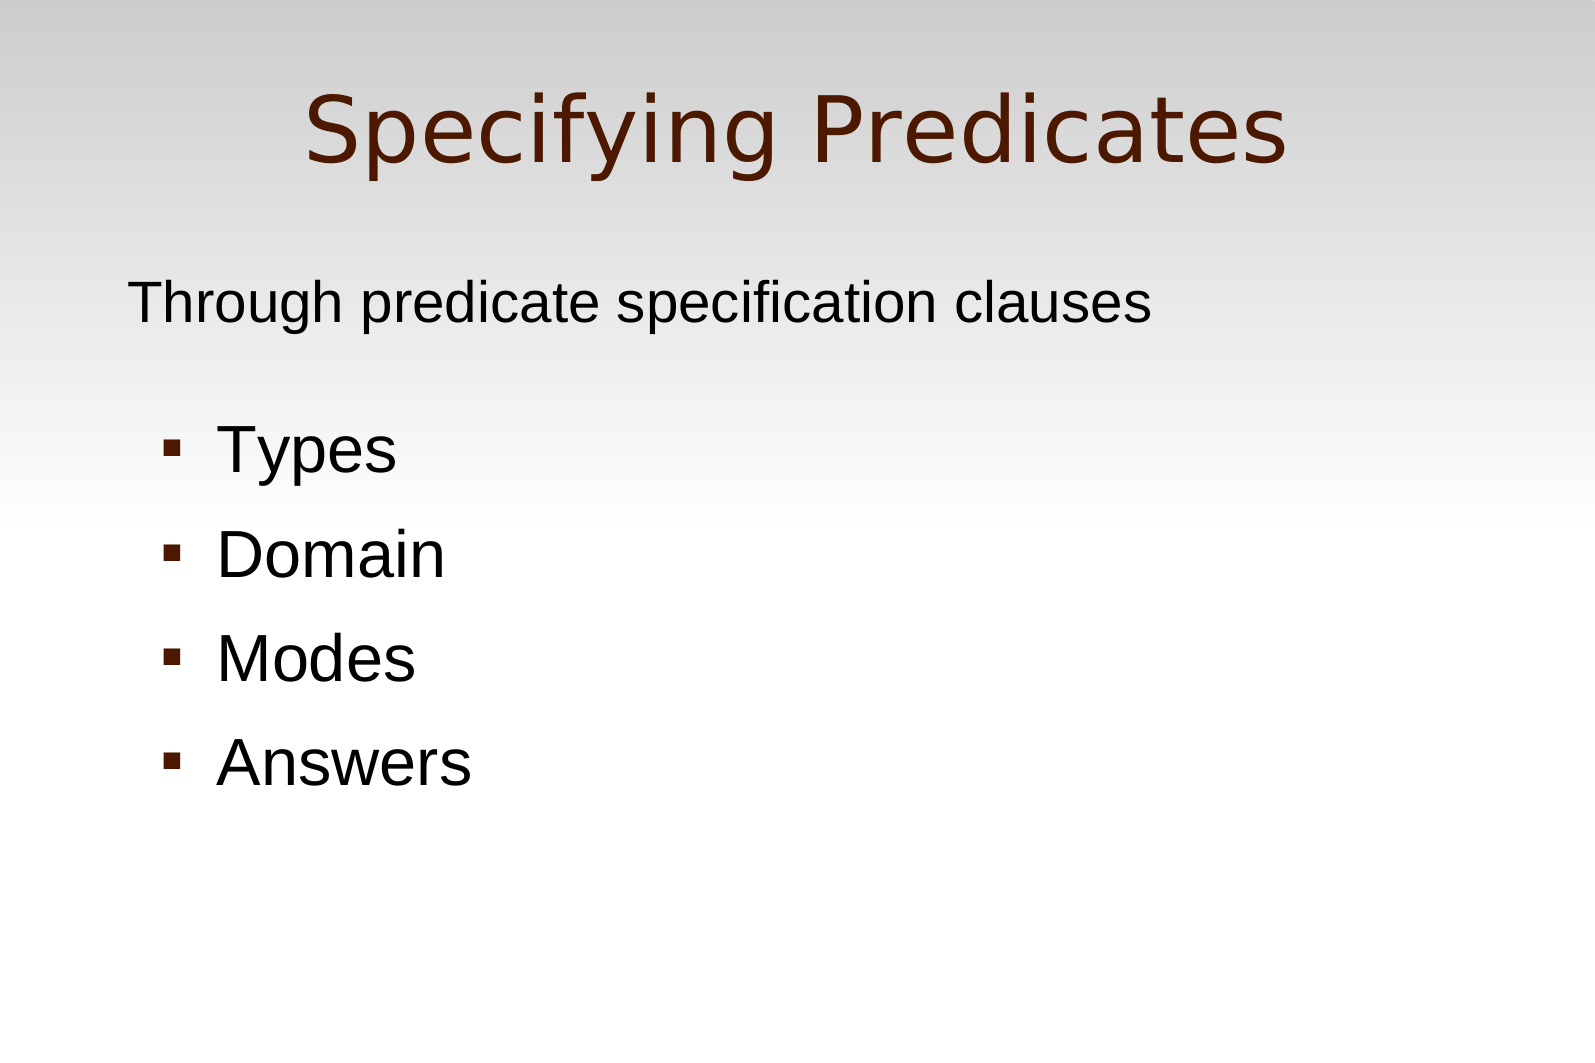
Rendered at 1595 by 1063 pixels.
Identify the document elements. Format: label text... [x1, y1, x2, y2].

list Types Domain Modes Answers [75, 412, 1510, 938]
title Specifying Predicates [79, 42, 1515, 220]
text_box Through predicate specification clauses [112, 262, 1388, 343]
